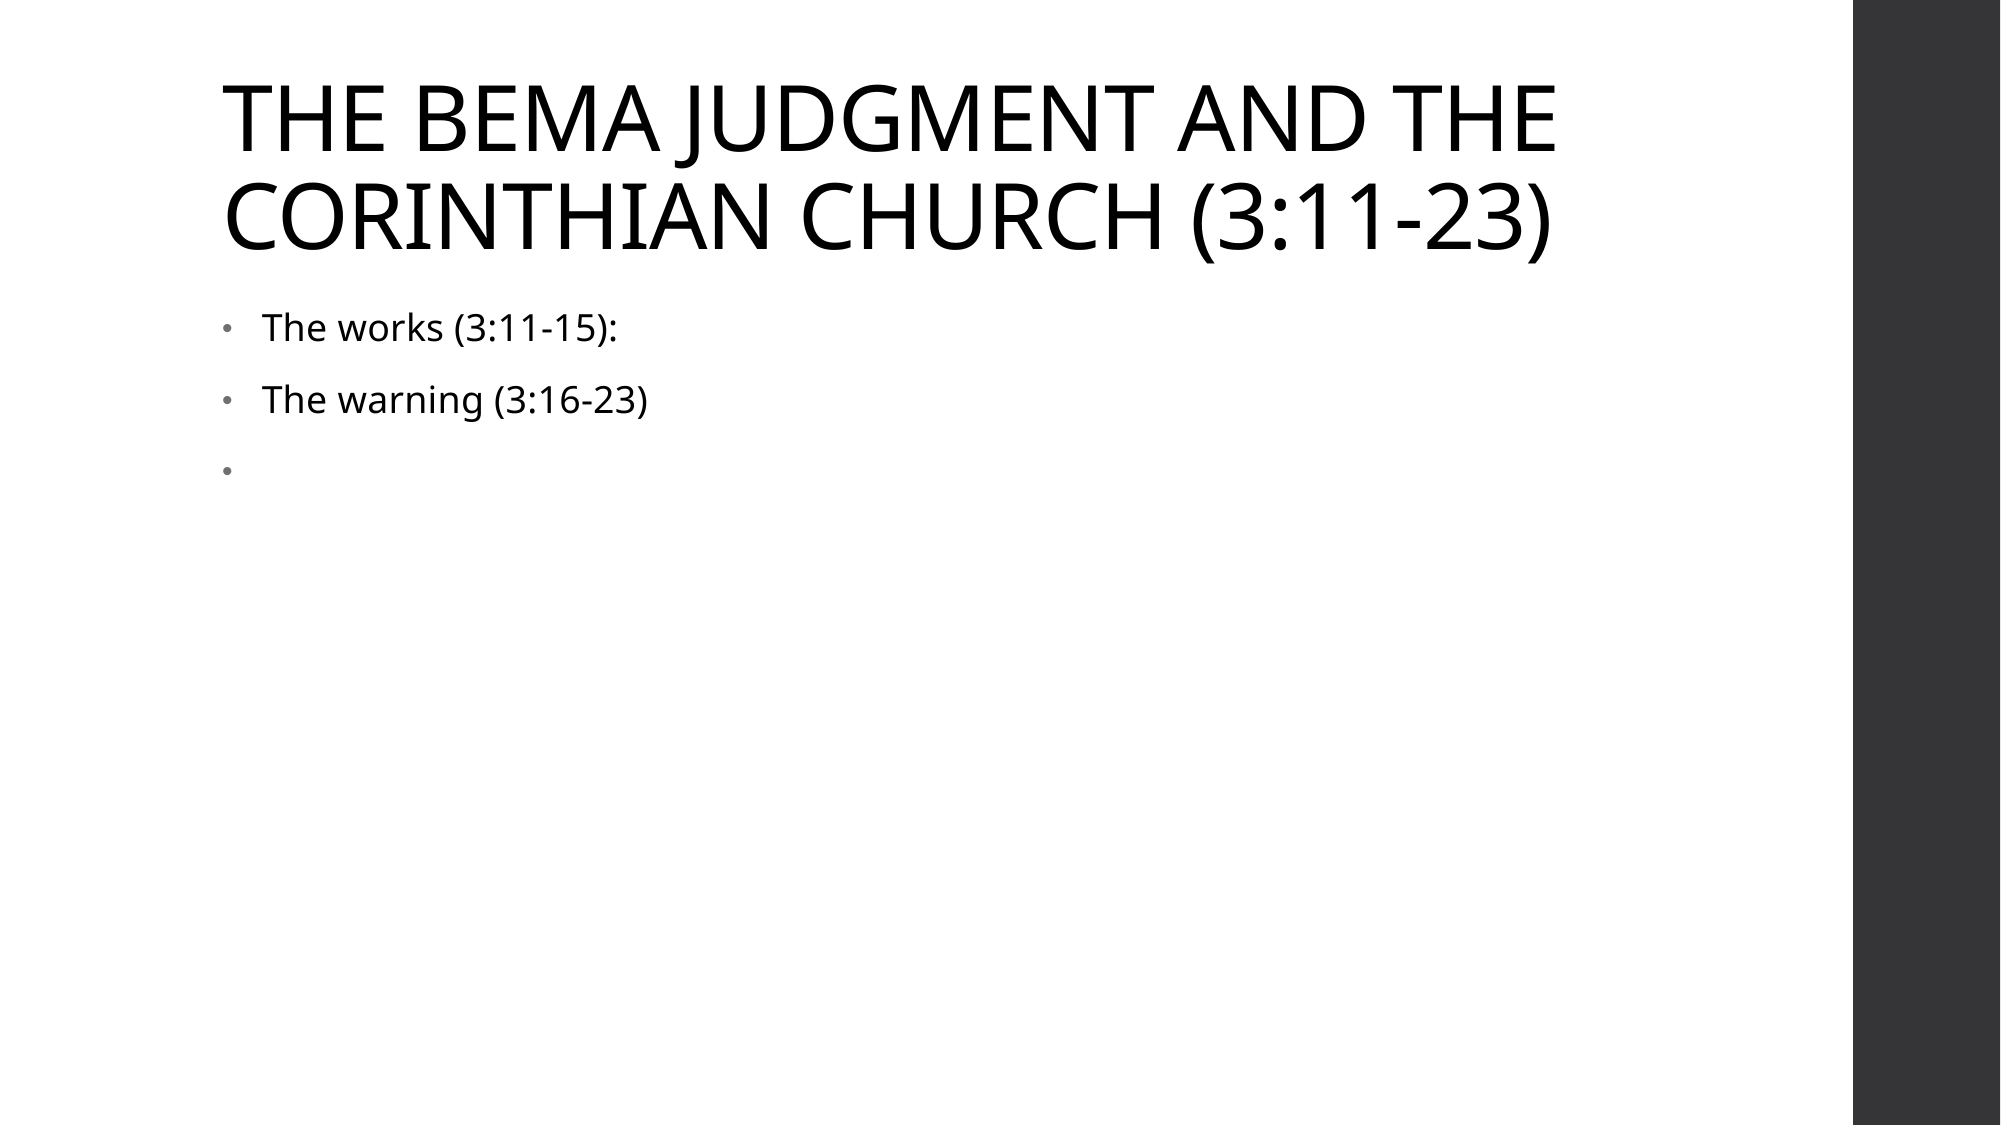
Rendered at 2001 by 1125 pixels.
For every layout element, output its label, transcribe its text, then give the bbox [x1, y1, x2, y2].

title THE BEMA JUDGMENT AND THE CORINTHIAN CHURCH (3:11-23) [206, 60, 1797, 278]
list The works (3:11-15): The warning (3:16-23) [206, 299, 1617, 1014]
